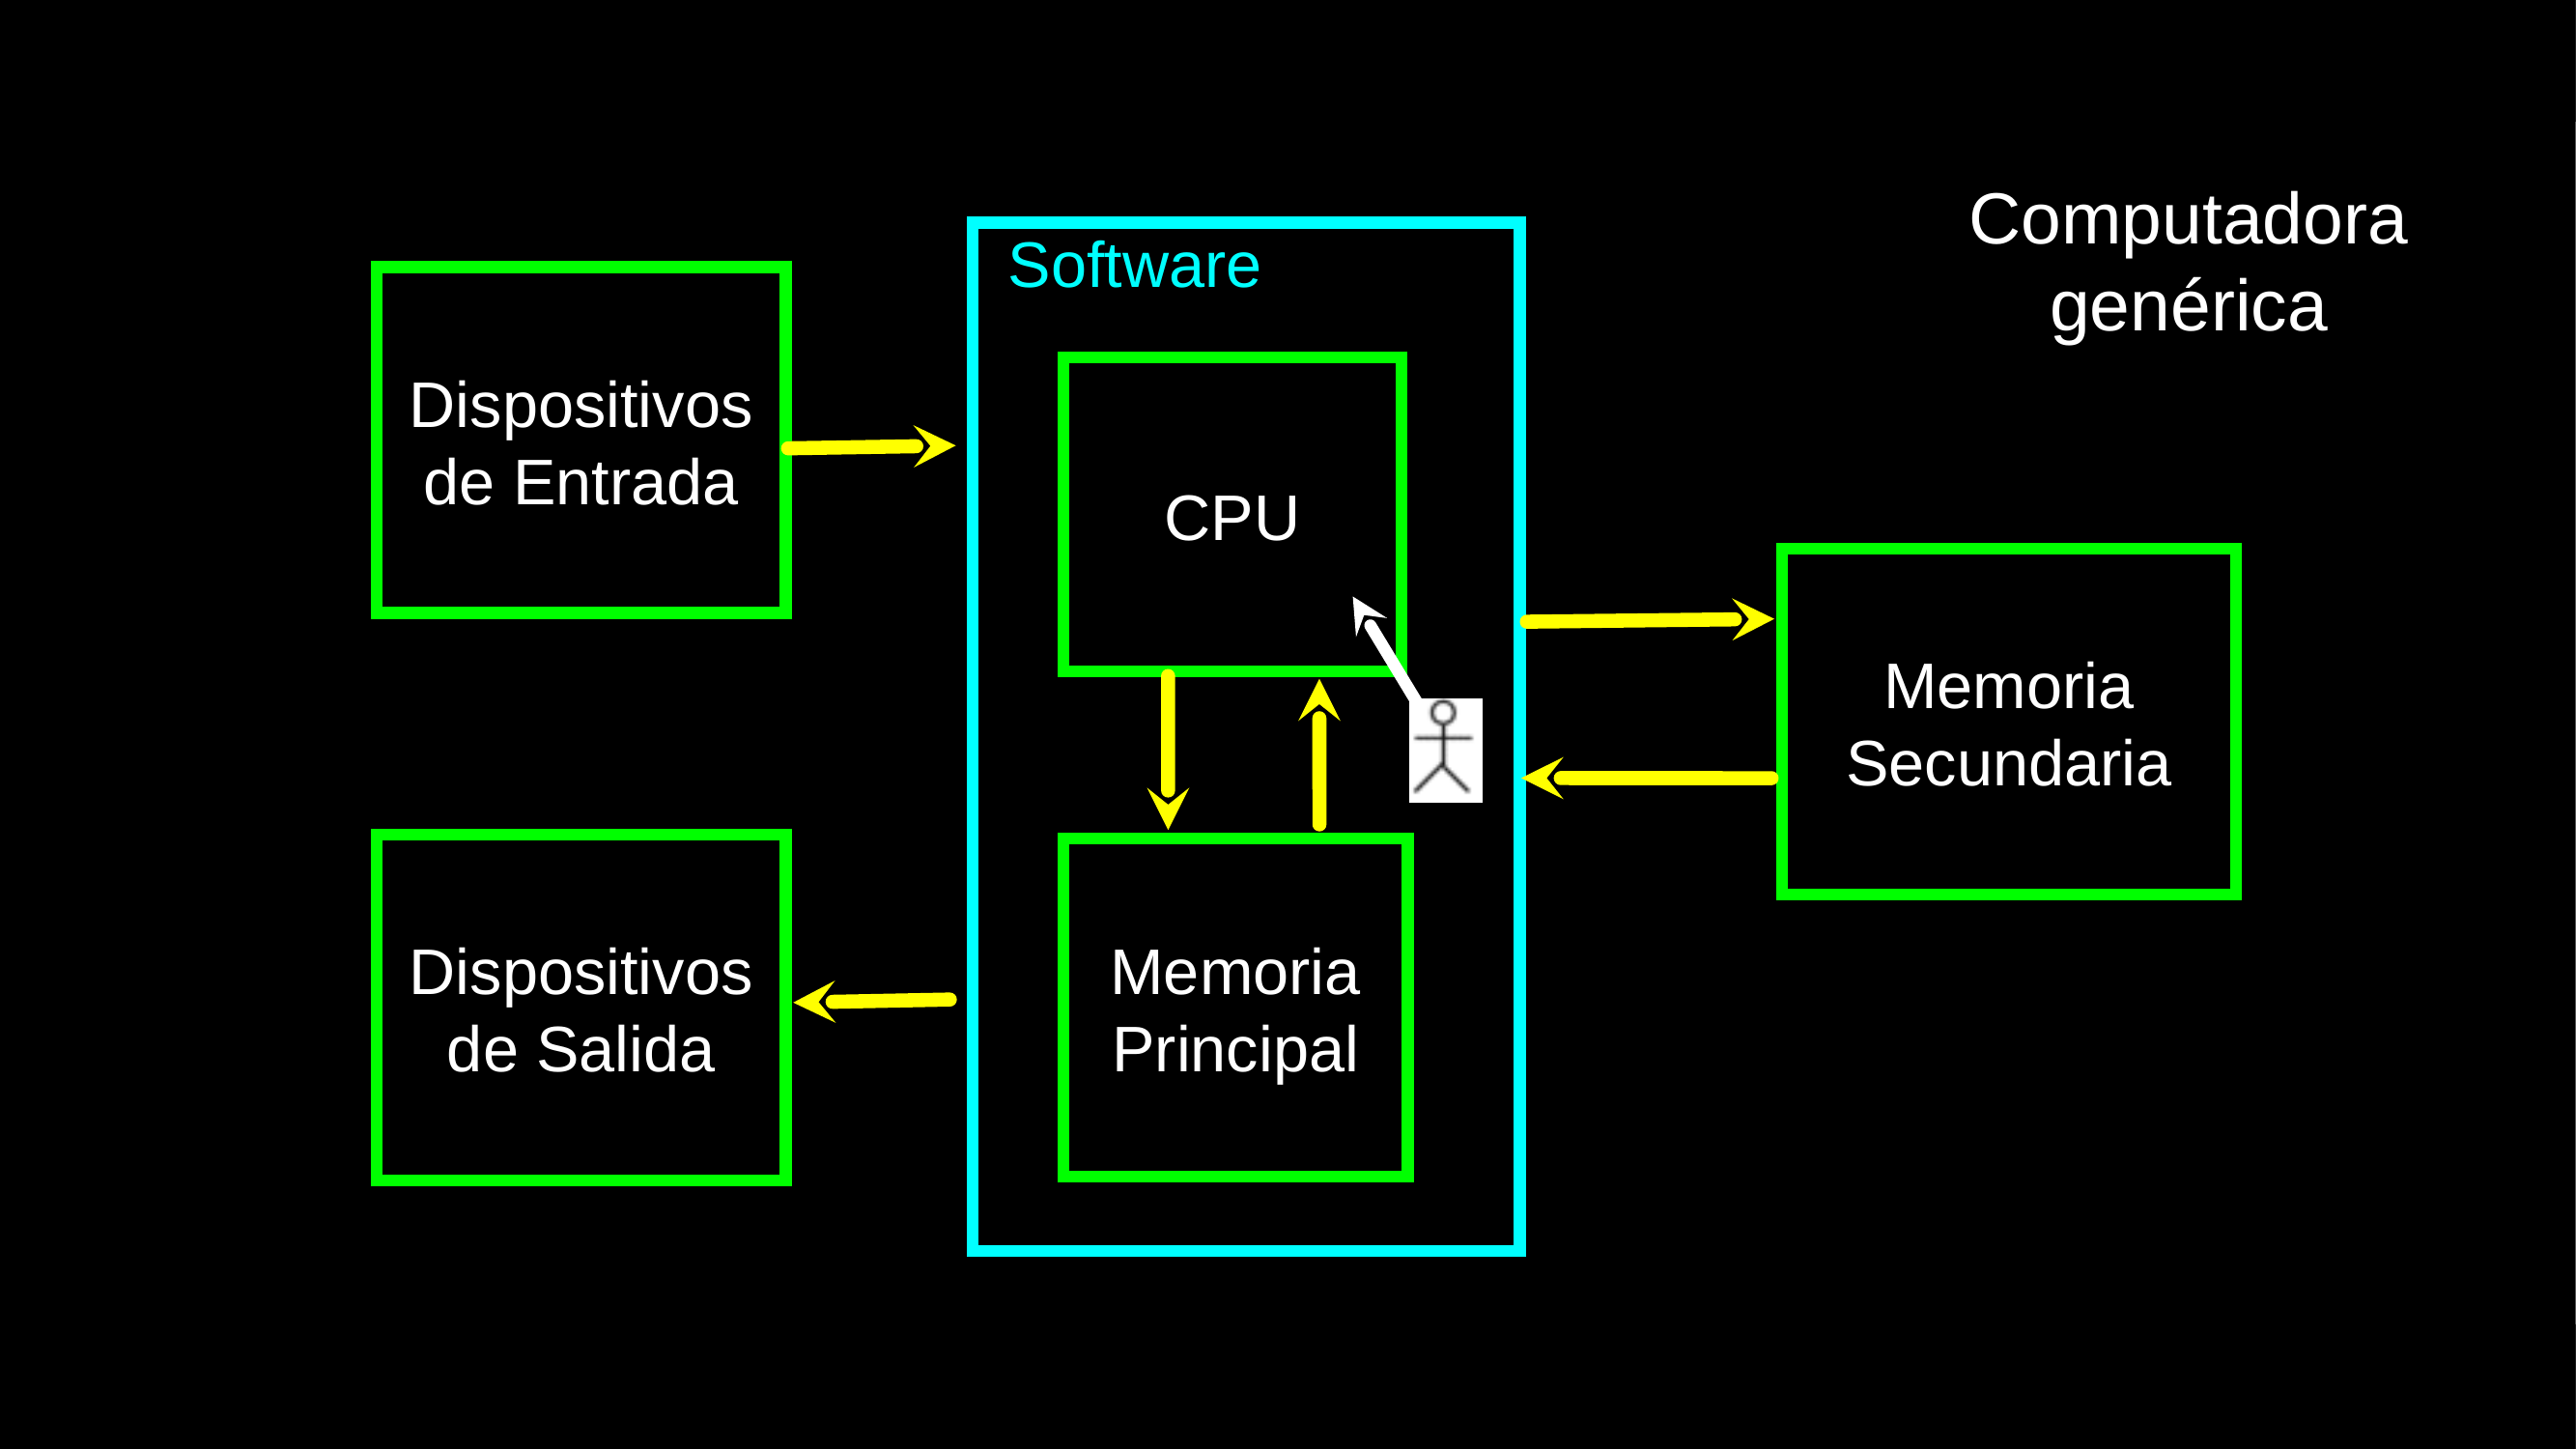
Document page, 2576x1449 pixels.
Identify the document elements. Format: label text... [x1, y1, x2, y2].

text_box Memoria Principal [1063, 838, 1408, 1177]
text_box Computadora genérica [1967, 167, 2410, 349]
text_box Dispositivos de Entrada [376, 267, 786, 613]
text_box Memoria Secundaria [1781, 548, 2236, 895]
text_box CPU [1063, 357, 1402, 672]
picture [1409, 698, 1483, 803]
text_box Software [972, 222, 1520, 1252]
text_box Dispositivos de Salida [376, 834, 786, 1181]
